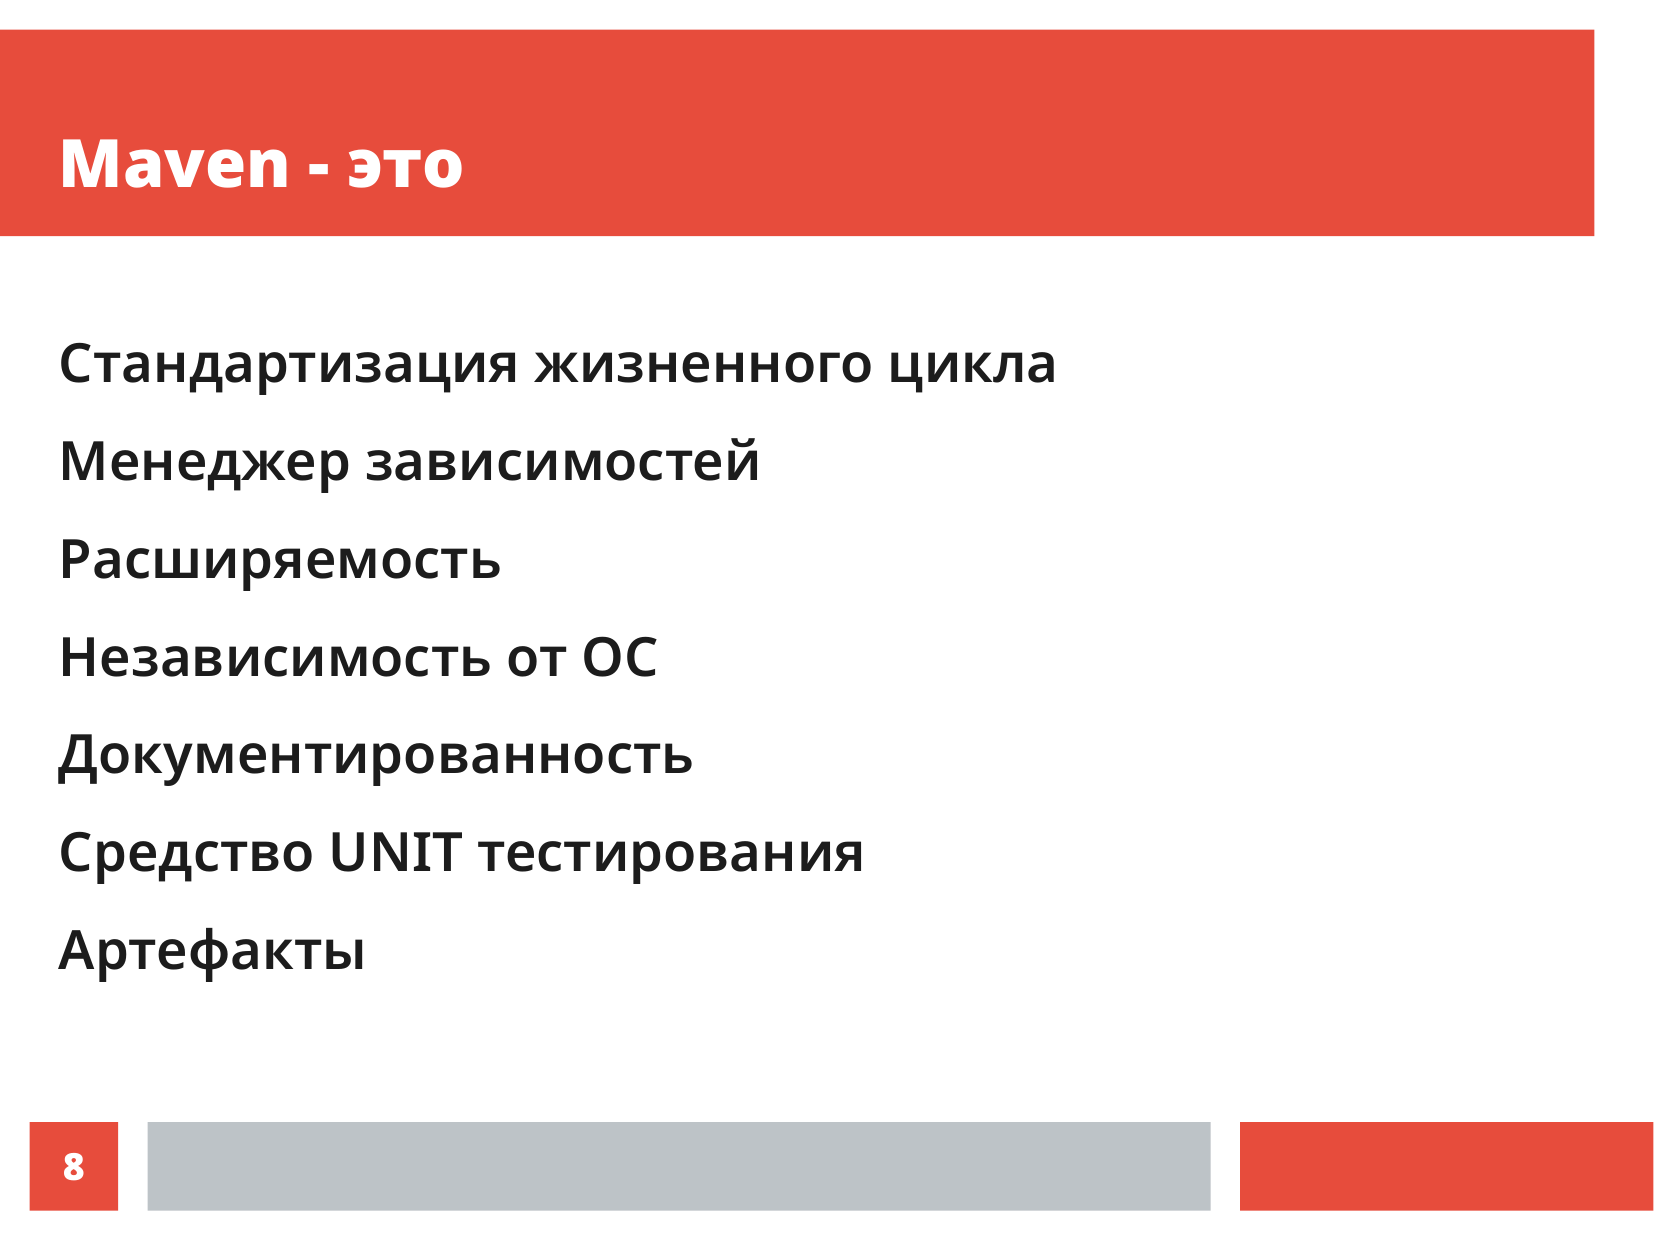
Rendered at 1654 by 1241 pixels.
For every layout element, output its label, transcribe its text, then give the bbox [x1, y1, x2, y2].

list Стандартизация жизненного цикла Менеджер зависимостей Расширяемость Независимость от ОС Документированность Средство UNIT тестирования Артефакты [59, 324, 1565, 1093]
title Maven - это [59, 59, 1595, 207]
